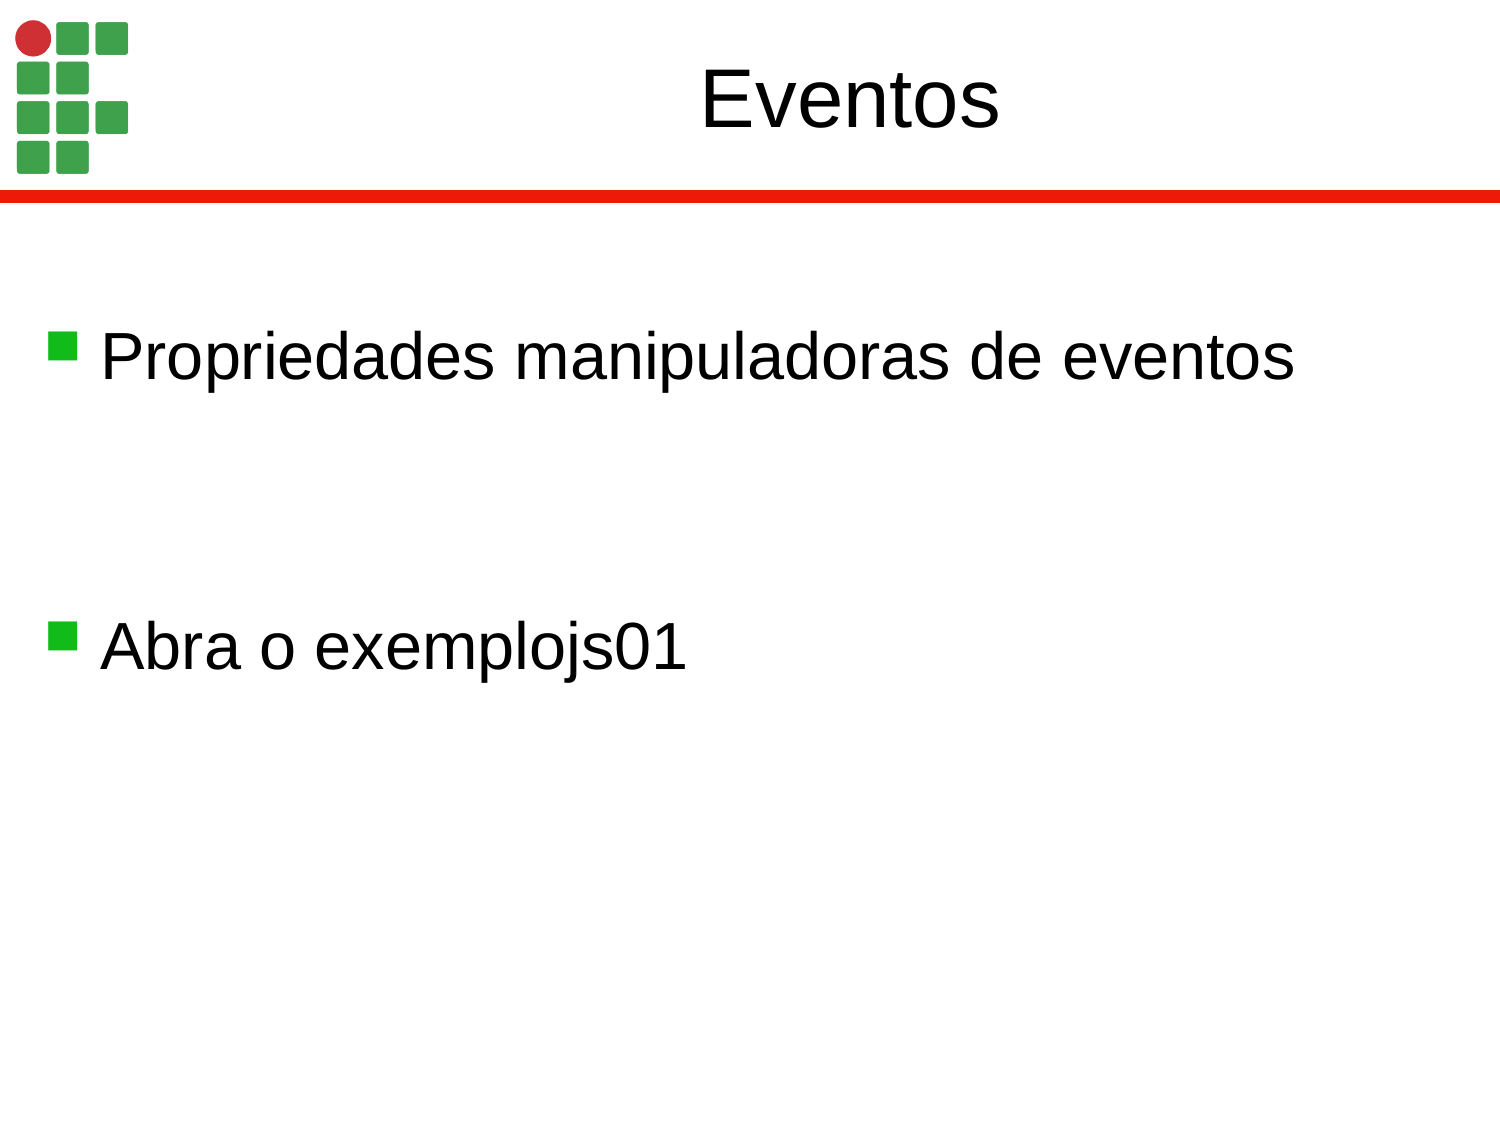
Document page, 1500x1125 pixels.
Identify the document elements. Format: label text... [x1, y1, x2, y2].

list Propriedades manipuladoras de eventos Abra o exemplojs01 [29, 207, 1471, 1087]
title Eventos [230, 0, 1471, 202]
picture [14, 16, 130, 178]
